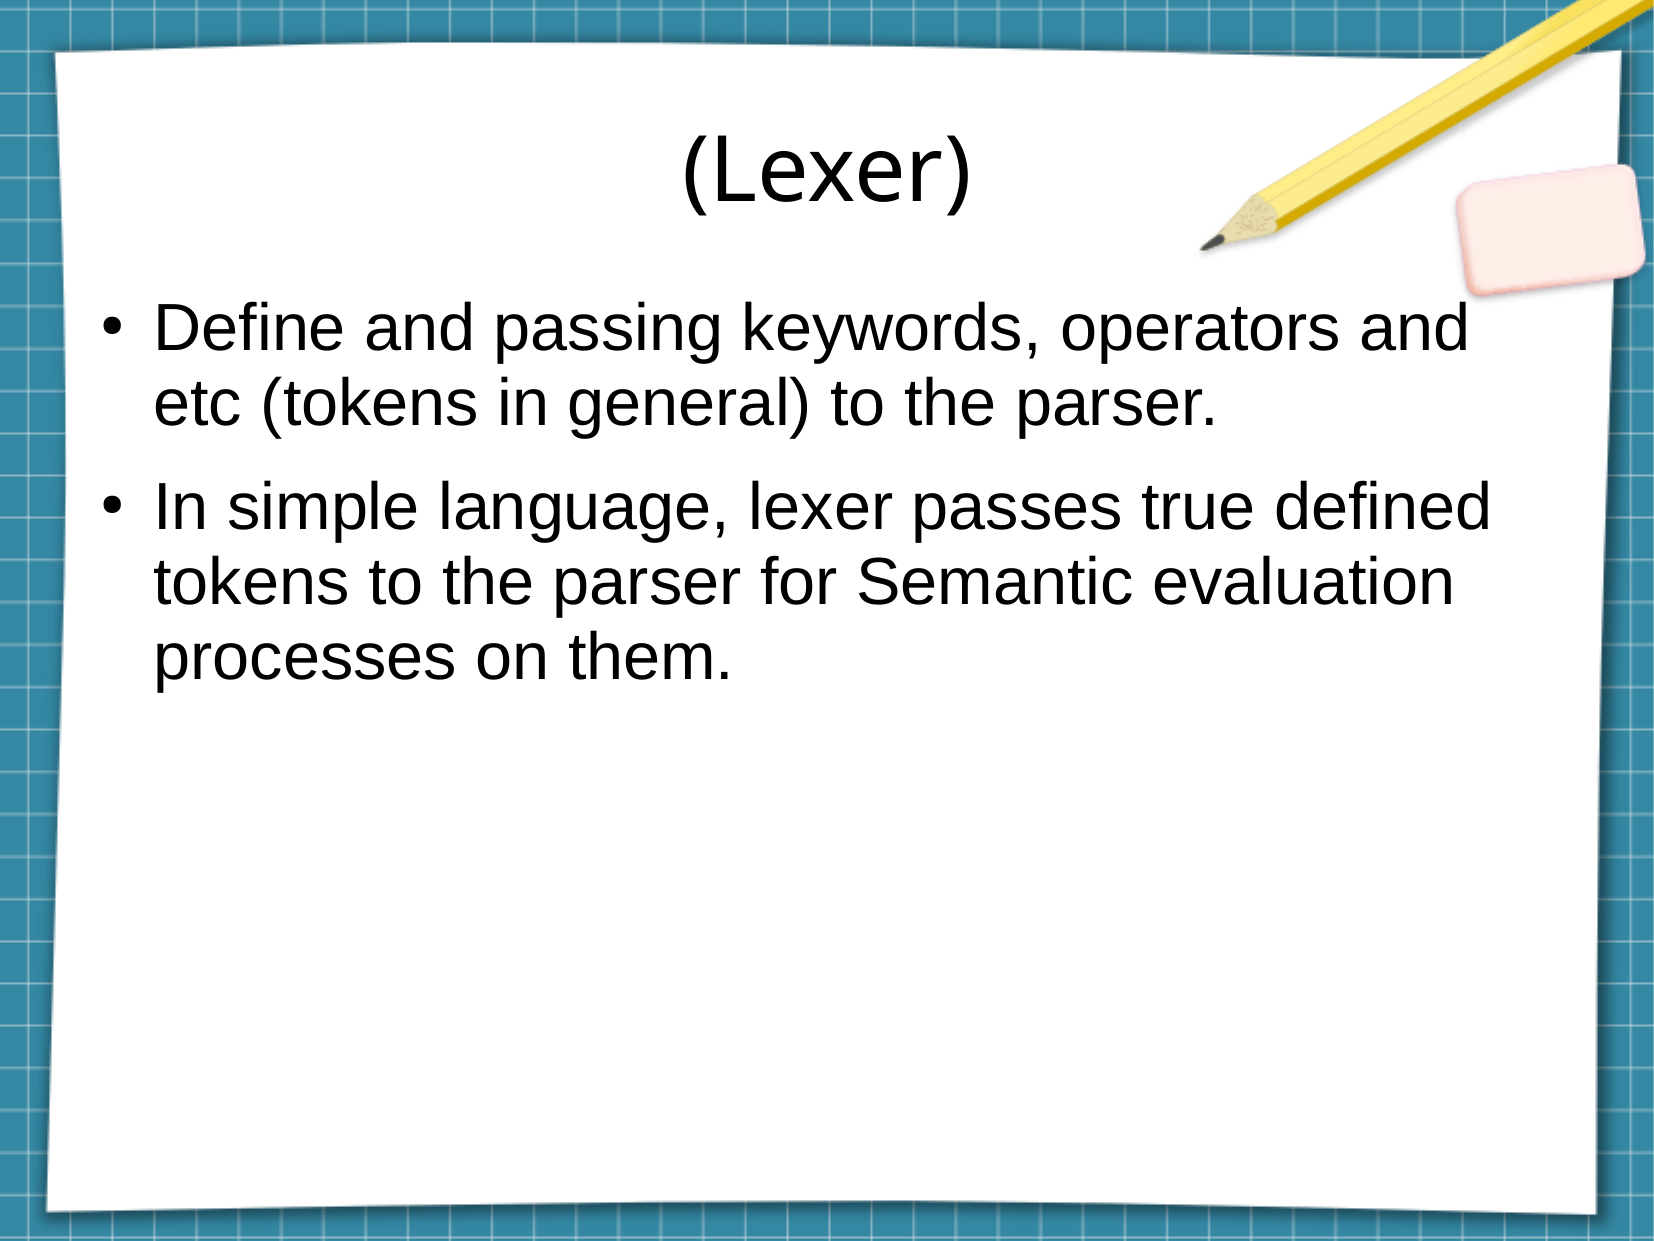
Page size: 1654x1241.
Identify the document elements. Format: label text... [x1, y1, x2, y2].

list Define and passing keywords, operators and etc (tokens in general) to the parser. In simple language, lexer passes true defined tokens to the parser for Semantic evaluation processes on them. [82, 290, 1571, 1010]
picture [0, 0, 1654, 1241]
title (Lexer) [82, 62, 1571, 271]
